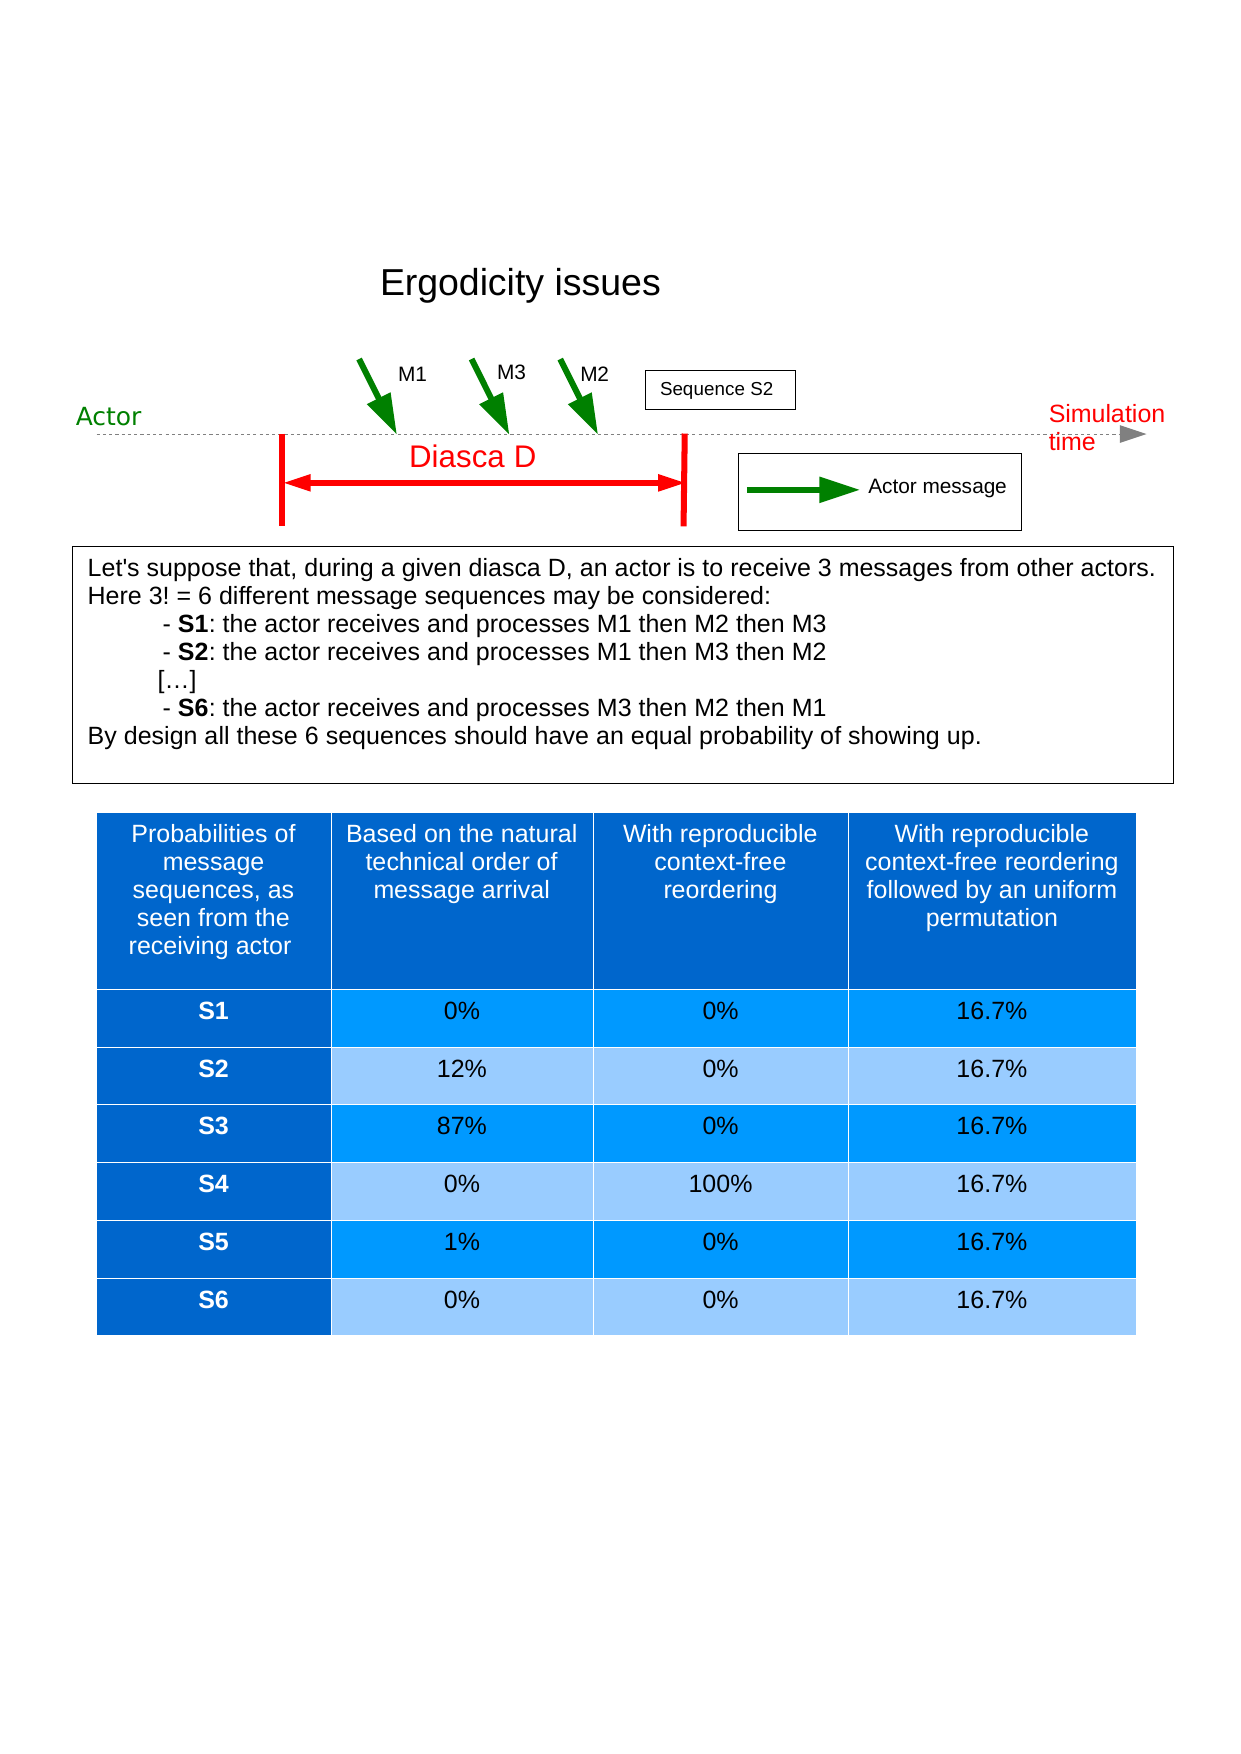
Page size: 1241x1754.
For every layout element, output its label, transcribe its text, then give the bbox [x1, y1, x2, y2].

table_cell 87% [332, 1105, 593, 1162]
table_cell 1% [332, 1221, 593, 1278]
table_cell 0% [594, 1105, 848, 1162]
table_cell 0% [332, 990, 593, 1047]
table_header Probabilities of message sequences, as seen from the receiving actor [97, 813, 331, 989]
text_box Let's suppose that, during a given diasca D, an actor is to receive 3 messages from other actors. Here 3! = 6 different message sequences may be considered: - S1: the actor receives and processes M1 then M2 then M3 - S2: the actor receives and processes M1 then M3 then M2 […] - S6: the actor receives and processes M3 then M2 then M1 By design all these 6 sequences should have an equal probability of showing up. [72, 546, 1174, 784]
table_cell 16.7% [849, 1105, 1136, 1162]
text_box Actor [61, 394, 157, 439]
text_box Sequence S2 [645, 370, 796, 410]
table_cell 0% [594, 990, 848, 1047]
table_cell 16.7% [849, 1221, 1136, 1278]
text_box Diasca D [394, 431, 552, 480]
text_box M2 [565, 378, 575, 397]
text_box Simulation time [1034, 392, 1181, 470]
table_header With reproducible context-free reordering followed by an uniform permutation [849, 813, 1136, 989]
table_header Based on the natural technical order of message arrival [332, 813, 593, 989]
text_box [738, 453, 1022, 531]
table_cell S5 [97, 1221, 331, 1278]
table_cell 100% [594, 1163, 848, 1220]
text_box M3 [482, 353, 541, 395]
table_cell S2 [97, 1048, 331, 1104]
table_cell 0% [594, 1279, 848, 1335]
text_box M1 [383, 355, 442, 397]
text_box Actor message [853, 467, 1022, 508]
table_cell 0% [332, 1163, 593, 1220]
table_cell 16.7% [849, 1048, 1136, 1104]
text_box Ergodicity issues [365, 254, 676, 316]
table_cell S4 [97, 1163, 331, 1220]
table_cell S3 [97, 1105, 331, 1162]
table_cell 16.7% [849, 990, 1136, 1047]
table_header With reproducible context-free reordering [594, 813, 848, 989]
table_cell S6 [97, 1279, 331, 1335]
table_cell 12% [332, 1048, 593, 1104]
table_cell 0% [594, 1221, 848, 1278]
text_box M2 [565, 355, 625, 397]
table_cell 0% [594, 1048, 848, 1104]
table_cell 16.7% [849, 1163, 1136, 1220]
table_cell 16.7% [849, 1279, 1136, 1335]
table_cell 0% [332, 1279, 593, 1335]
table_cell S1 [97, 990, 331, 1047]
